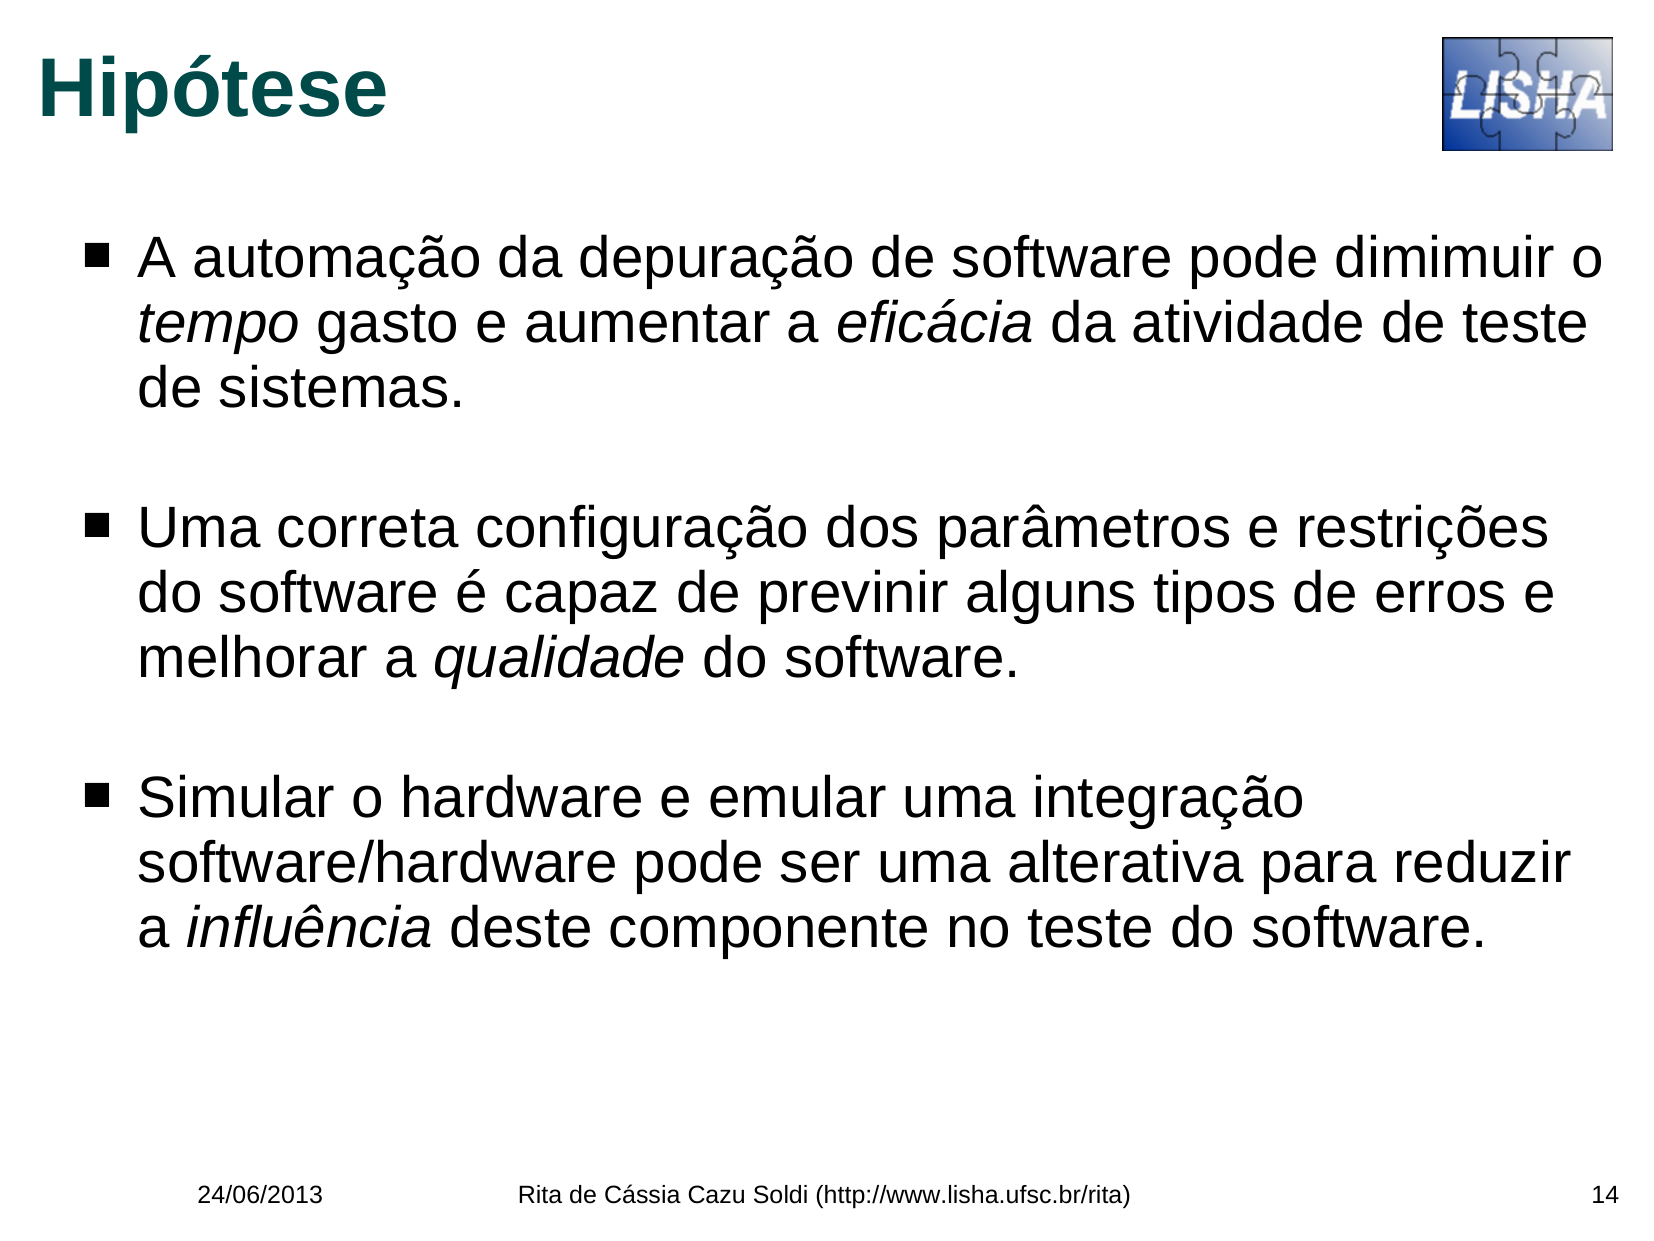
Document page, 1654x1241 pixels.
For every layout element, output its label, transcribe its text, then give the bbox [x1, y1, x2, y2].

picture [1442, 37, 1613, 151]
list A automação da depuração de software pode dimimuir o tempo gasto e aumentar a eficácia da atividade de teste de sistemas. Uma correta configuração dos parâmetros e restrições do software é capaz de previnir alguns tipos de erros e melhorar a qualidade do software. Simular o hardware e emular uma integração software/hardware pode ser uma alterativa para reduzir a influência deste componente no teste do software. [37, 225, 1613, 1163]
title Hipótese [37, 37, 1426, 151]
